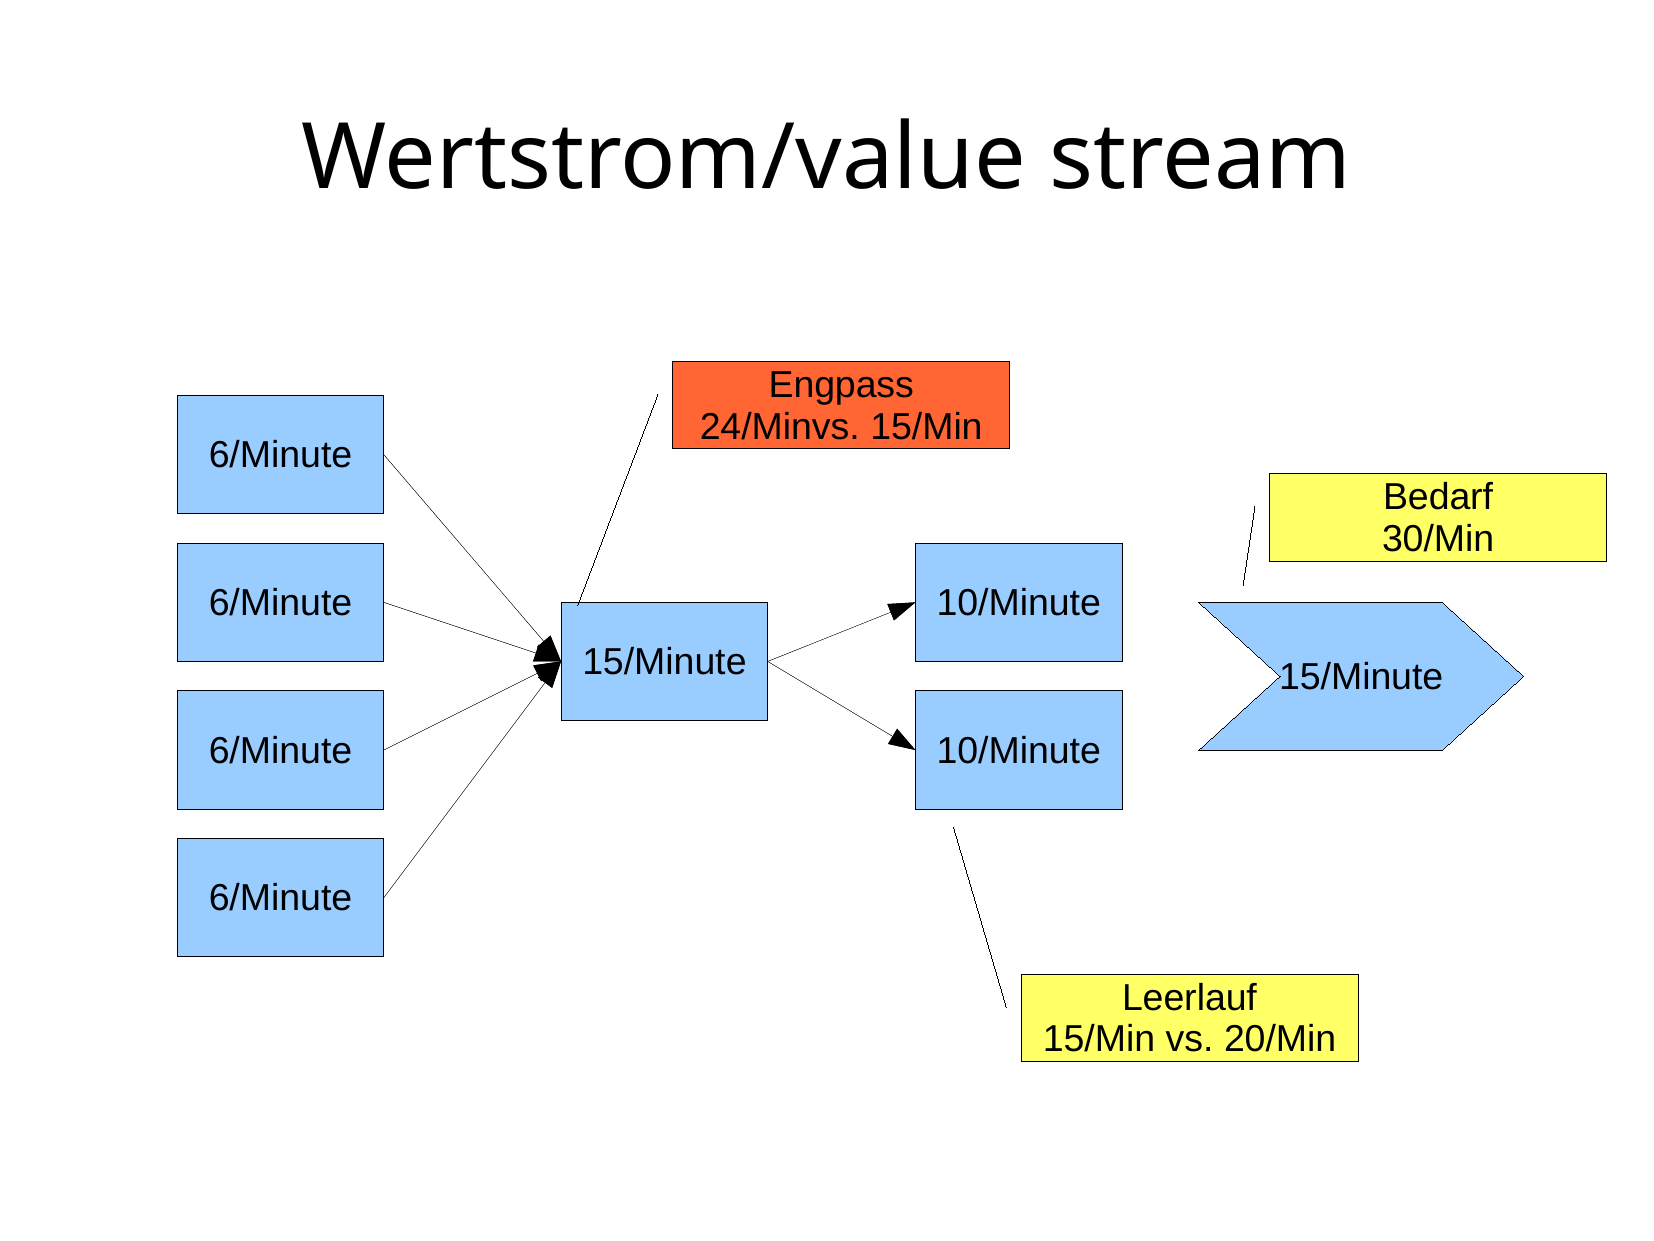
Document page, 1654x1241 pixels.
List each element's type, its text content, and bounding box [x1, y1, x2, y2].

title Wertstrom/value stream [82, 56, 1571, 250]
text_box Engpass 24/Minvs. 15/Min [673, 362, 1010, 449]
text_box 15/Minute [561, 602, 768, 721]
text_box 10/Minute [915, 690, 1123, 810]
text_box 6/Minute [177, 838, 384, 957]
text_box 15/Minute [1198, 602, 1524, 751]
text_box 6/Minute [177, 543, 384, 662]
text_box 6/Minute [177, 690, 384, 810]
text_box Bedarf 30/Min [1270, 474, 1607, 561]
text_box 6/Minute [177, 395, 384, 514]
text_box Leerlauf 15/Min vs. 20/Min [1021, 974, 1358, 1061]
text_box 10/Minute [915, 543, 1123, 662]
